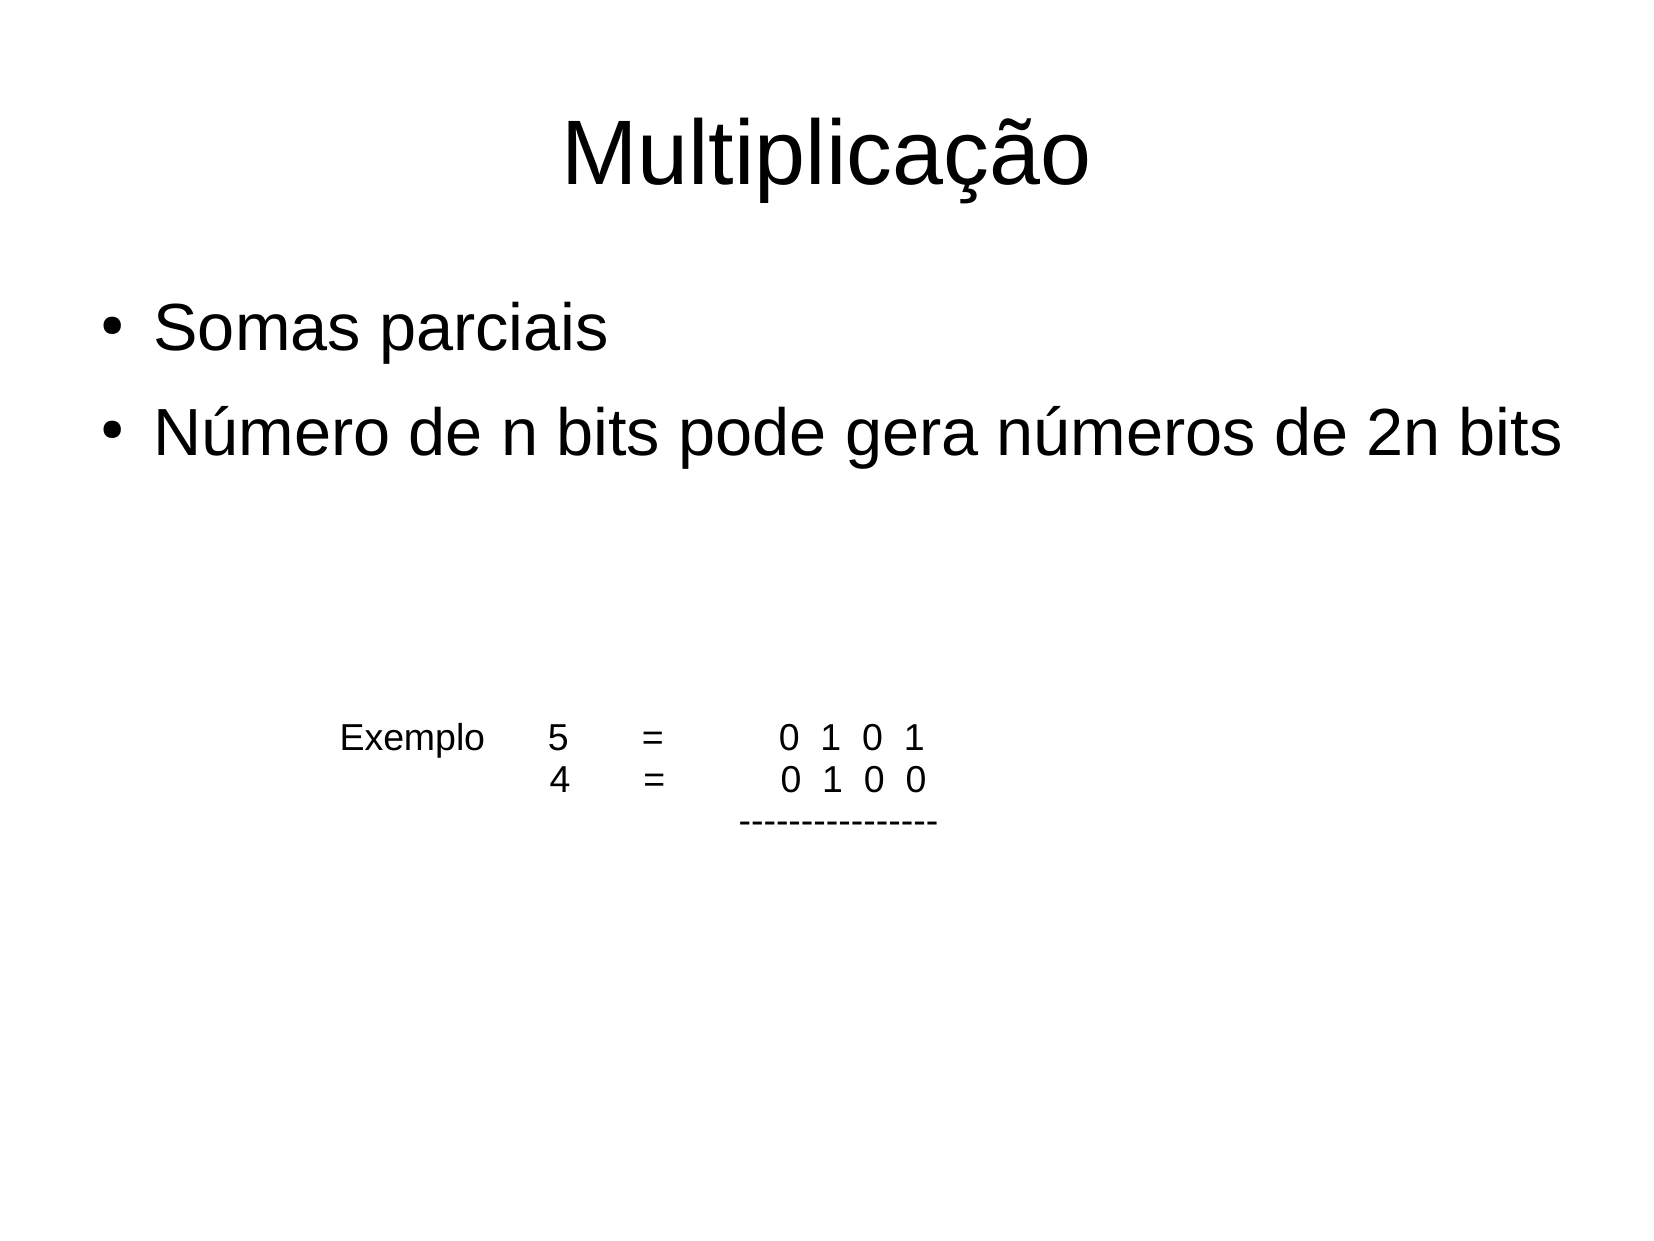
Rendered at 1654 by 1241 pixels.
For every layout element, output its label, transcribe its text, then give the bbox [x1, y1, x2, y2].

text_box Exemplo 5 = 0 1 0 1 4 = 0 1 0 0 ---------------- [324, 708, 954, 910]
list Somas parciais Número de n bits pode gera números de 2n bits [82, 290, 1571, 1109]
title Multiplicação [82, 49, 1571, 257]
